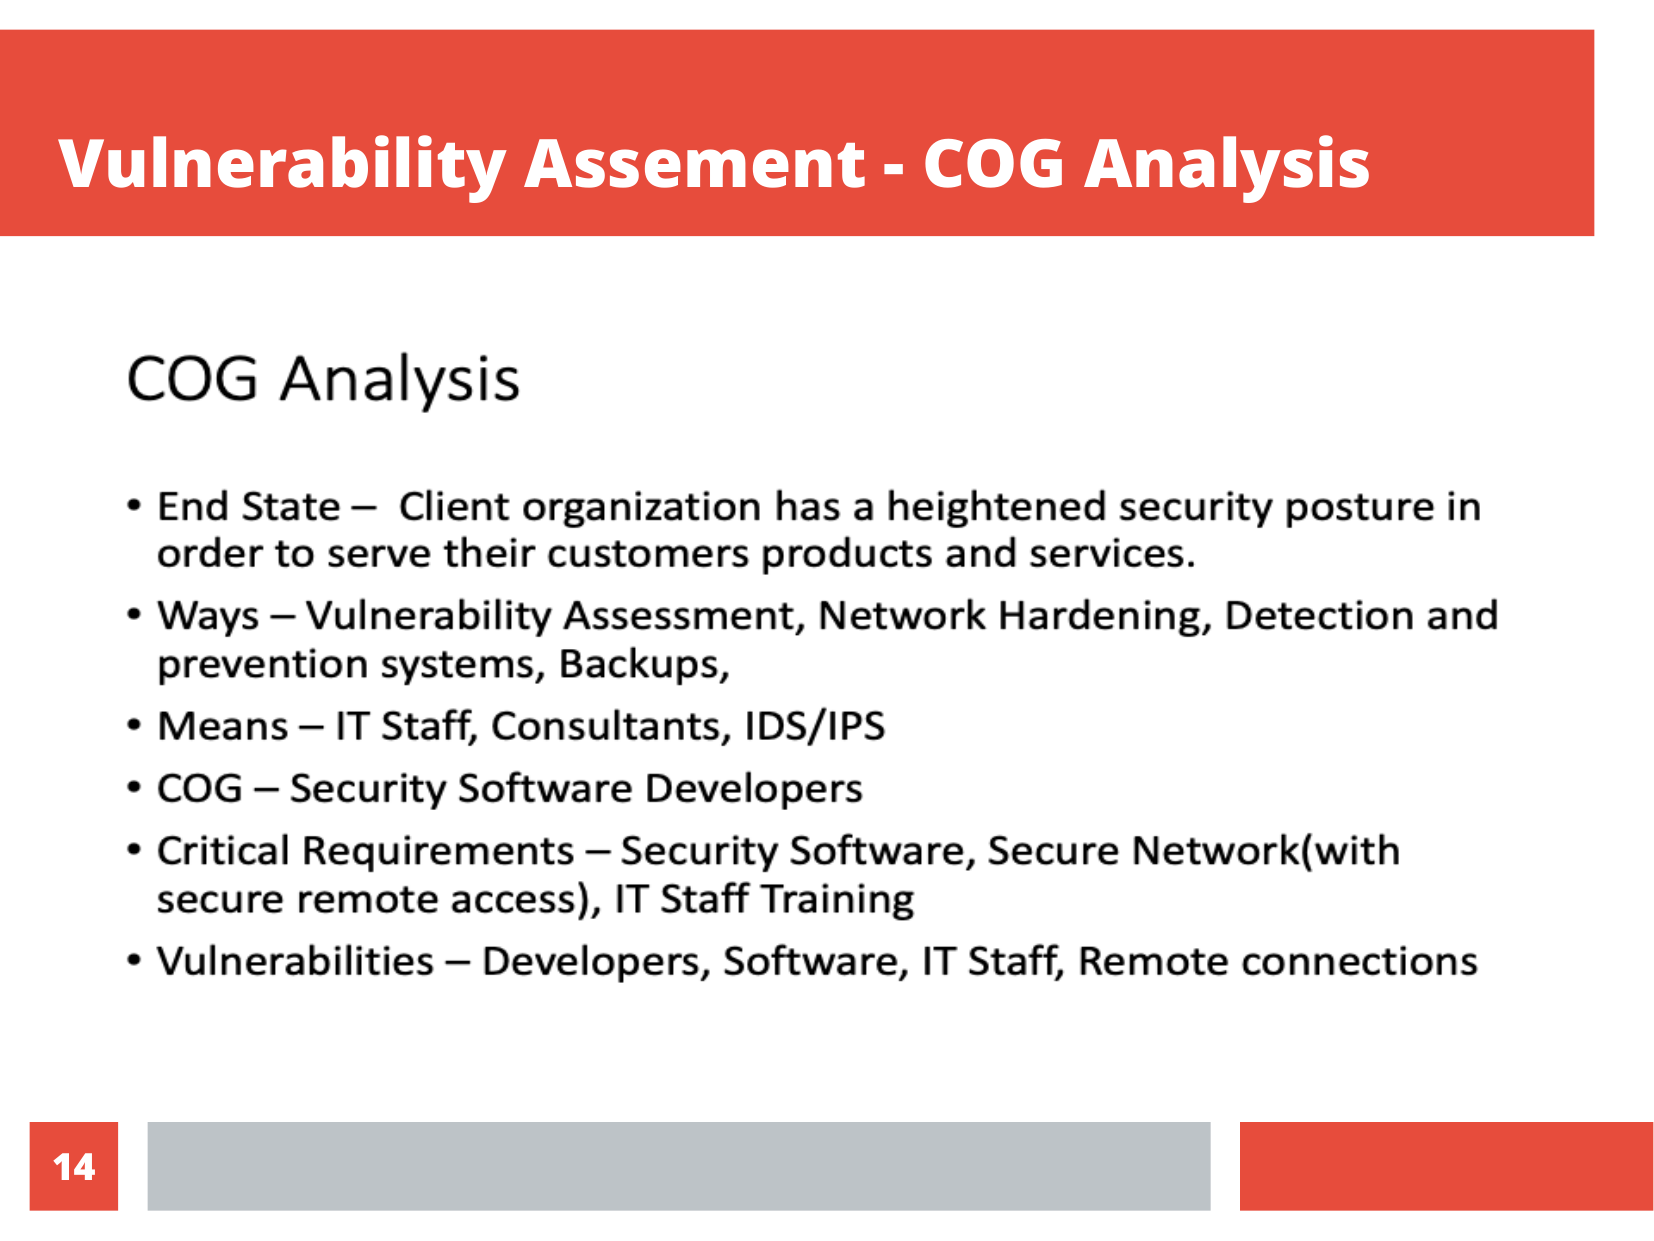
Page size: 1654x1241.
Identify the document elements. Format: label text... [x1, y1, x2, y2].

title Vulnerability Assement - COG Analysis [59, 59, 1595, 207]
picture [0, 254, 1654, 1096]
